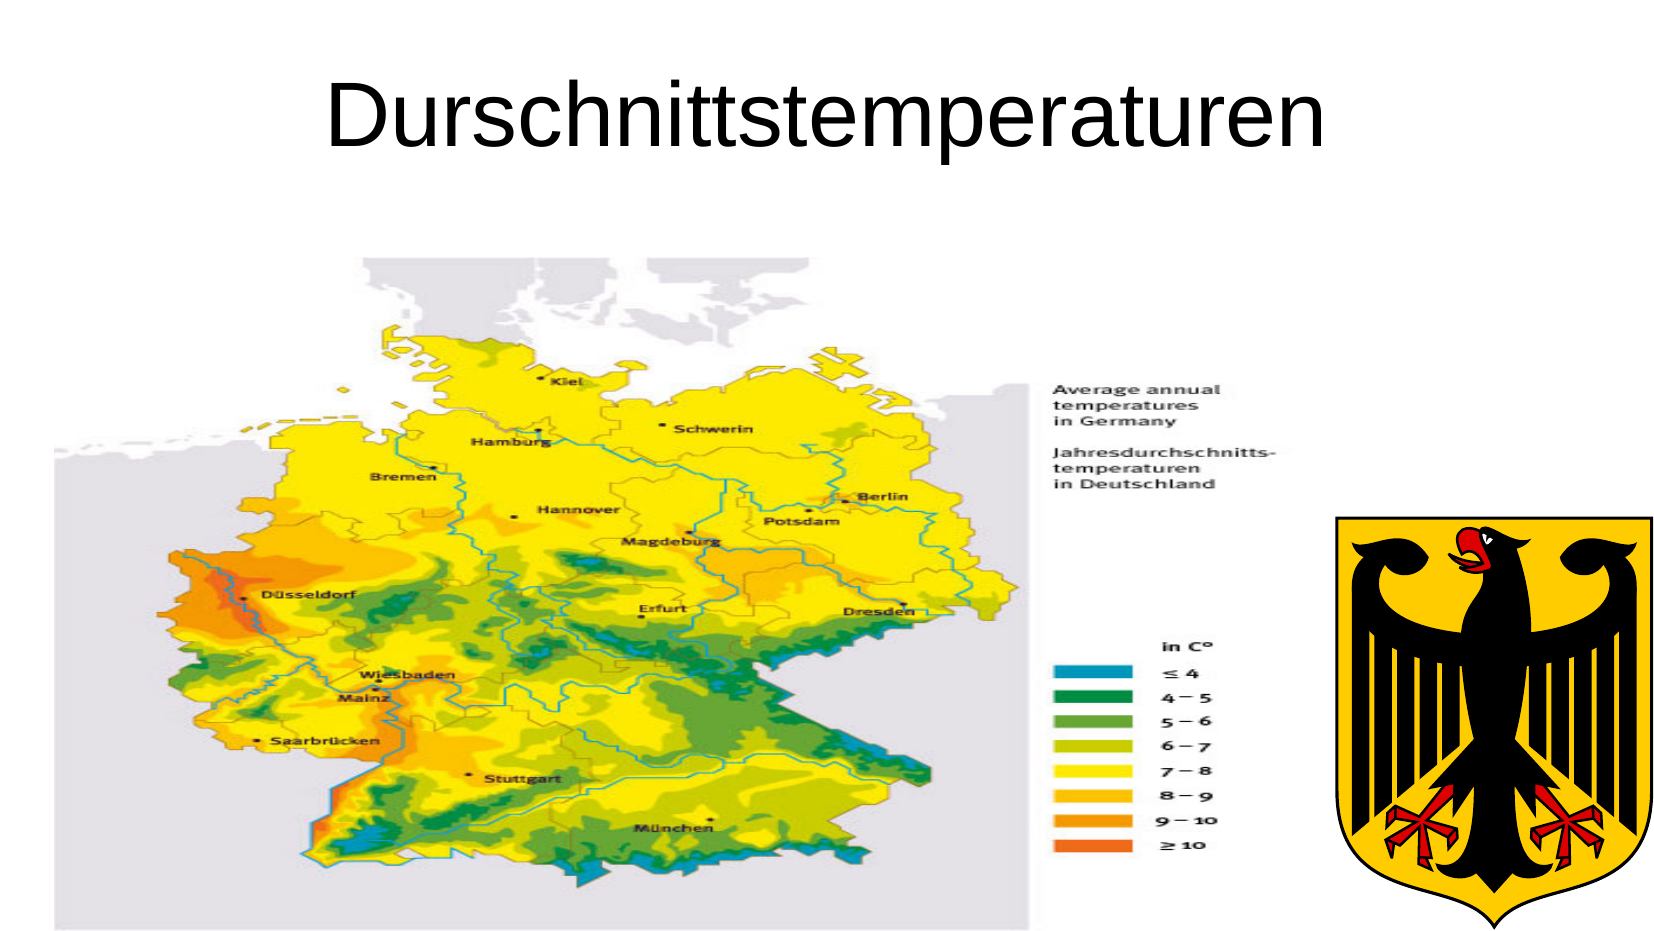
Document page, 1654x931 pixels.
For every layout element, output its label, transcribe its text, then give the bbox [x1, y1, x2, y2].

title Durschnittstemperaturen [82, 37, 1571, 193]
picture [54, 257, 1321, 931]
picture [1335, 516, 1654, 931]
